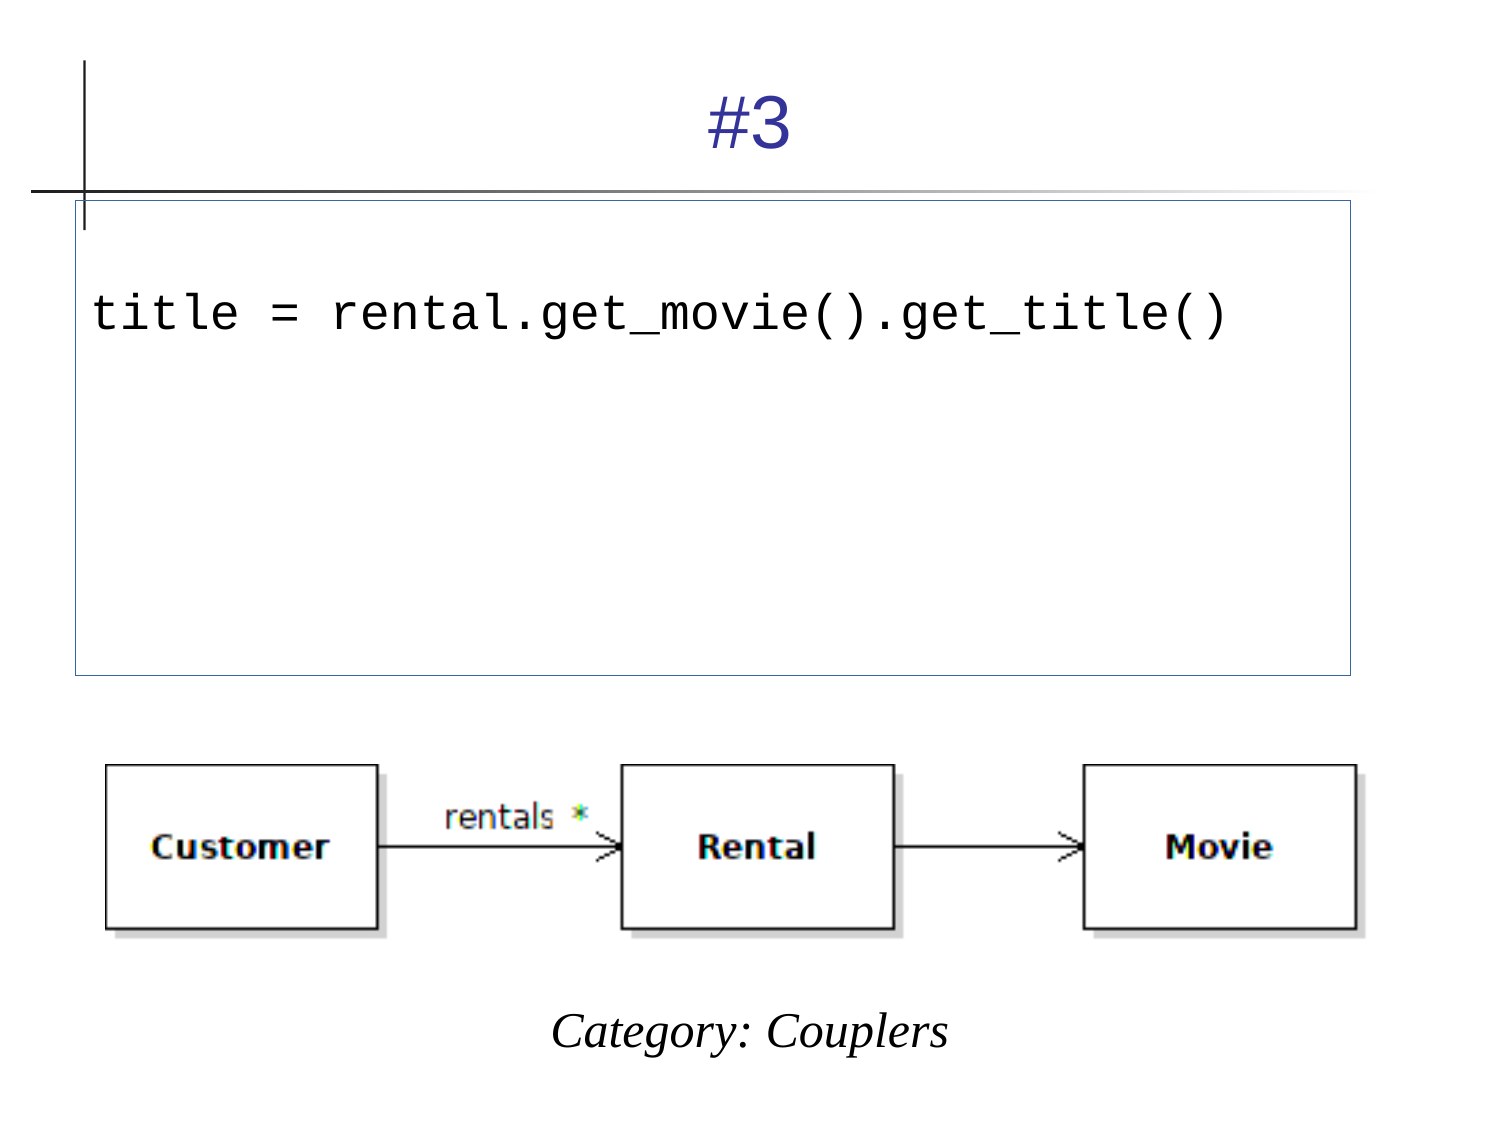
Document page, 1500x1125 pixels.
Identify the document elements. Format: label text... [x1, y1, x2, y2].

picture [105, 764, 1369, 942]
list title = rental.get_movie().get_title() [75, 200, 1351, 676]
title #3 [50, 37, 1450, 201]
text_box Category: Couplers [165, 990, 1336, 1065]
